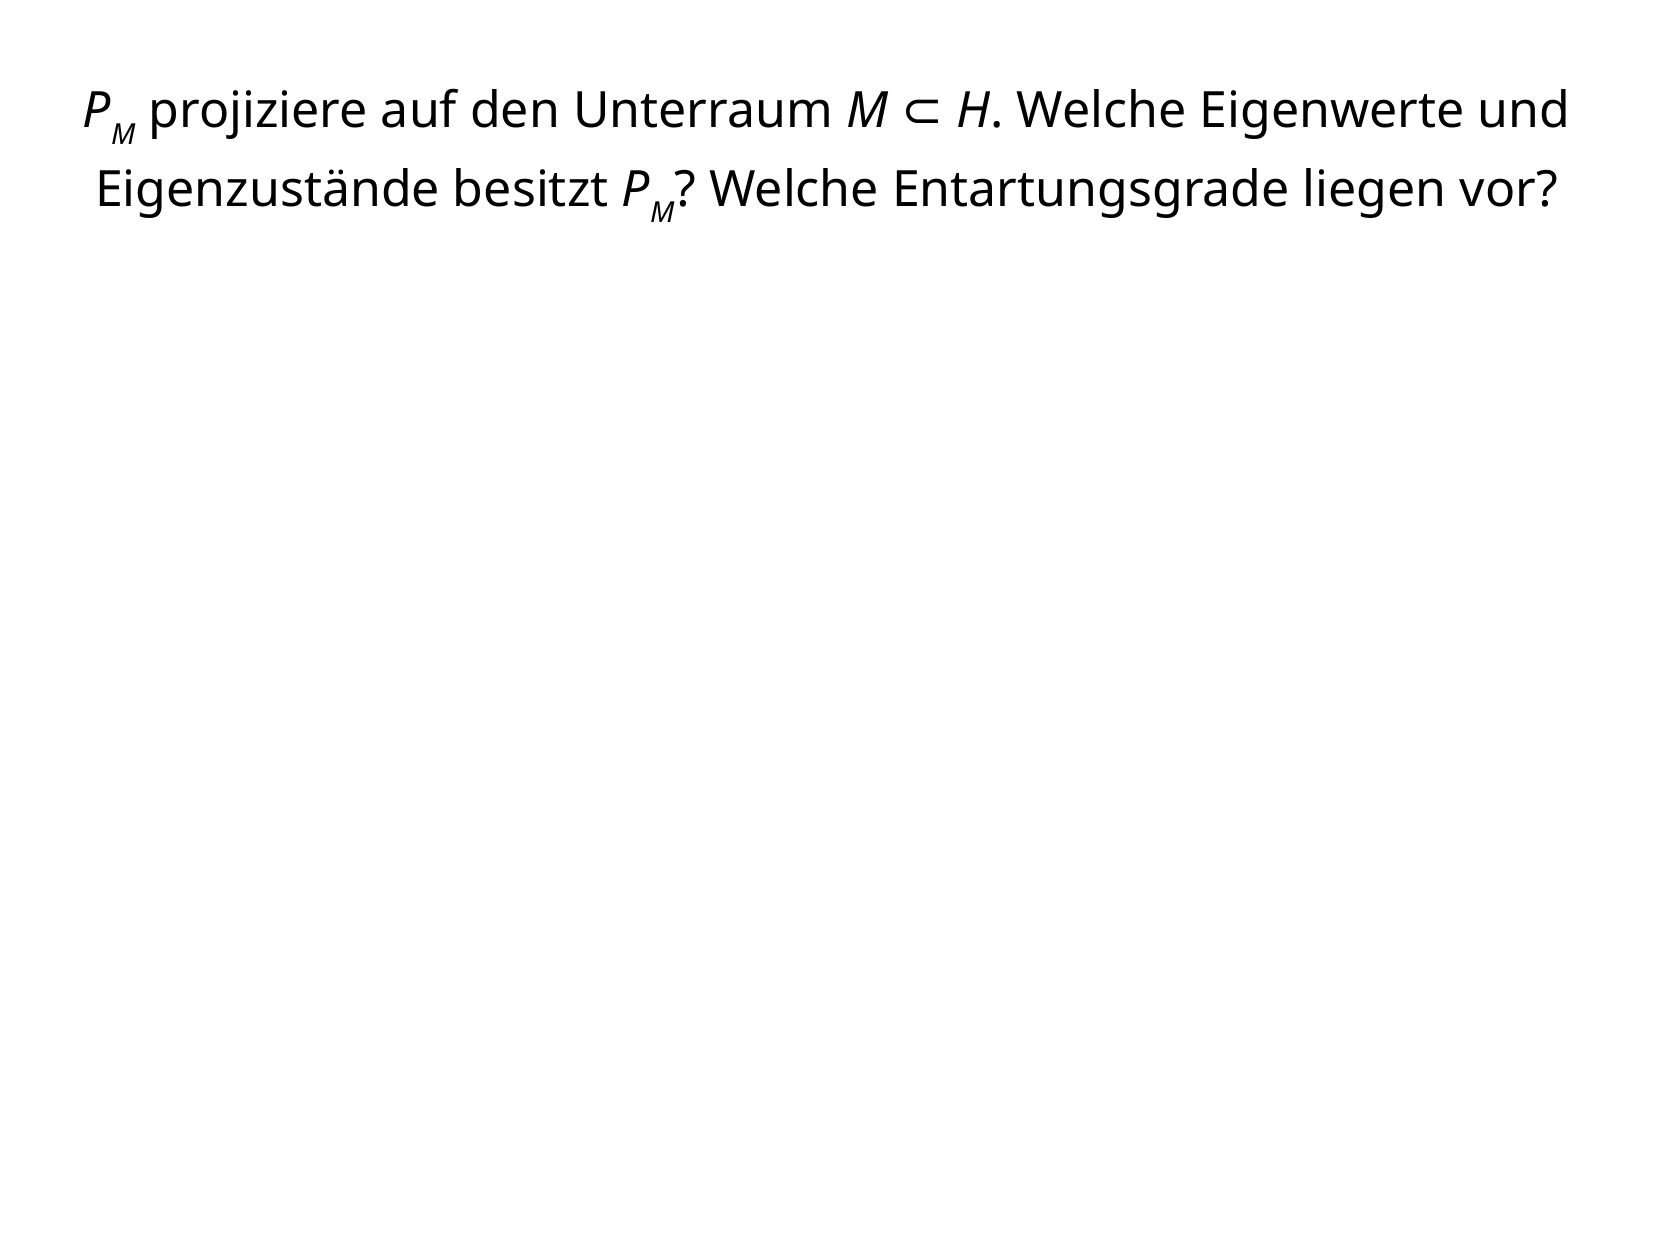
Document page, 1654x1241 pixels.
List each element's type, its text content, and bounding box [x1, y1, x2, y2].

title PM projiziere auf den Unterraum M ⊂ H. Welche Eigenwerte und Eigenzustände besitzt PM? Welche Entartungsgrade liegen vor? [82, 49, 1571, 257]
